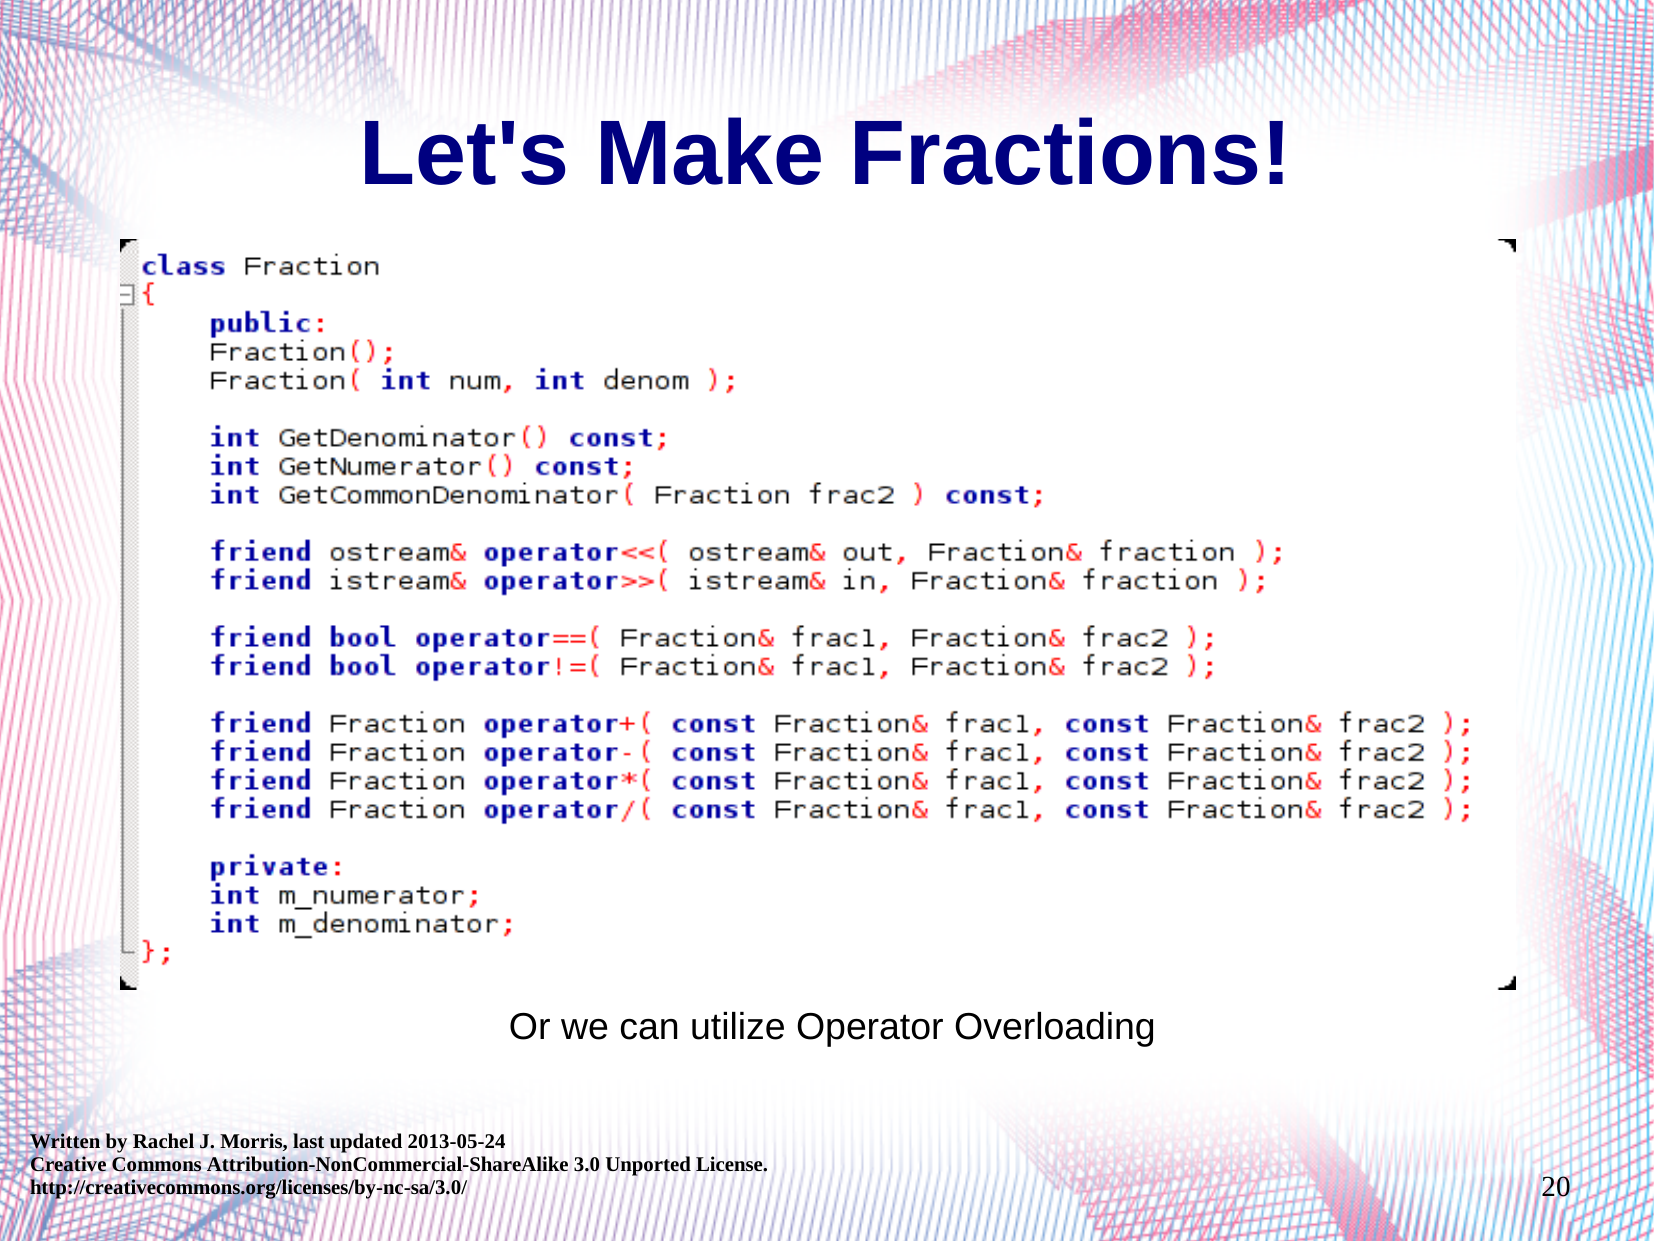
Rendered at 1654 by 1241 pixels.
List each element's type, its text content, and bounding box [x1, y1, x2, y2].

title Let's Make Fractions! [82, 49, 1571, 257]
picture [0, 0, 1654, 1241]
text_box Or we can utilize Operator Overloading [120, 997, 1546, 1055]
